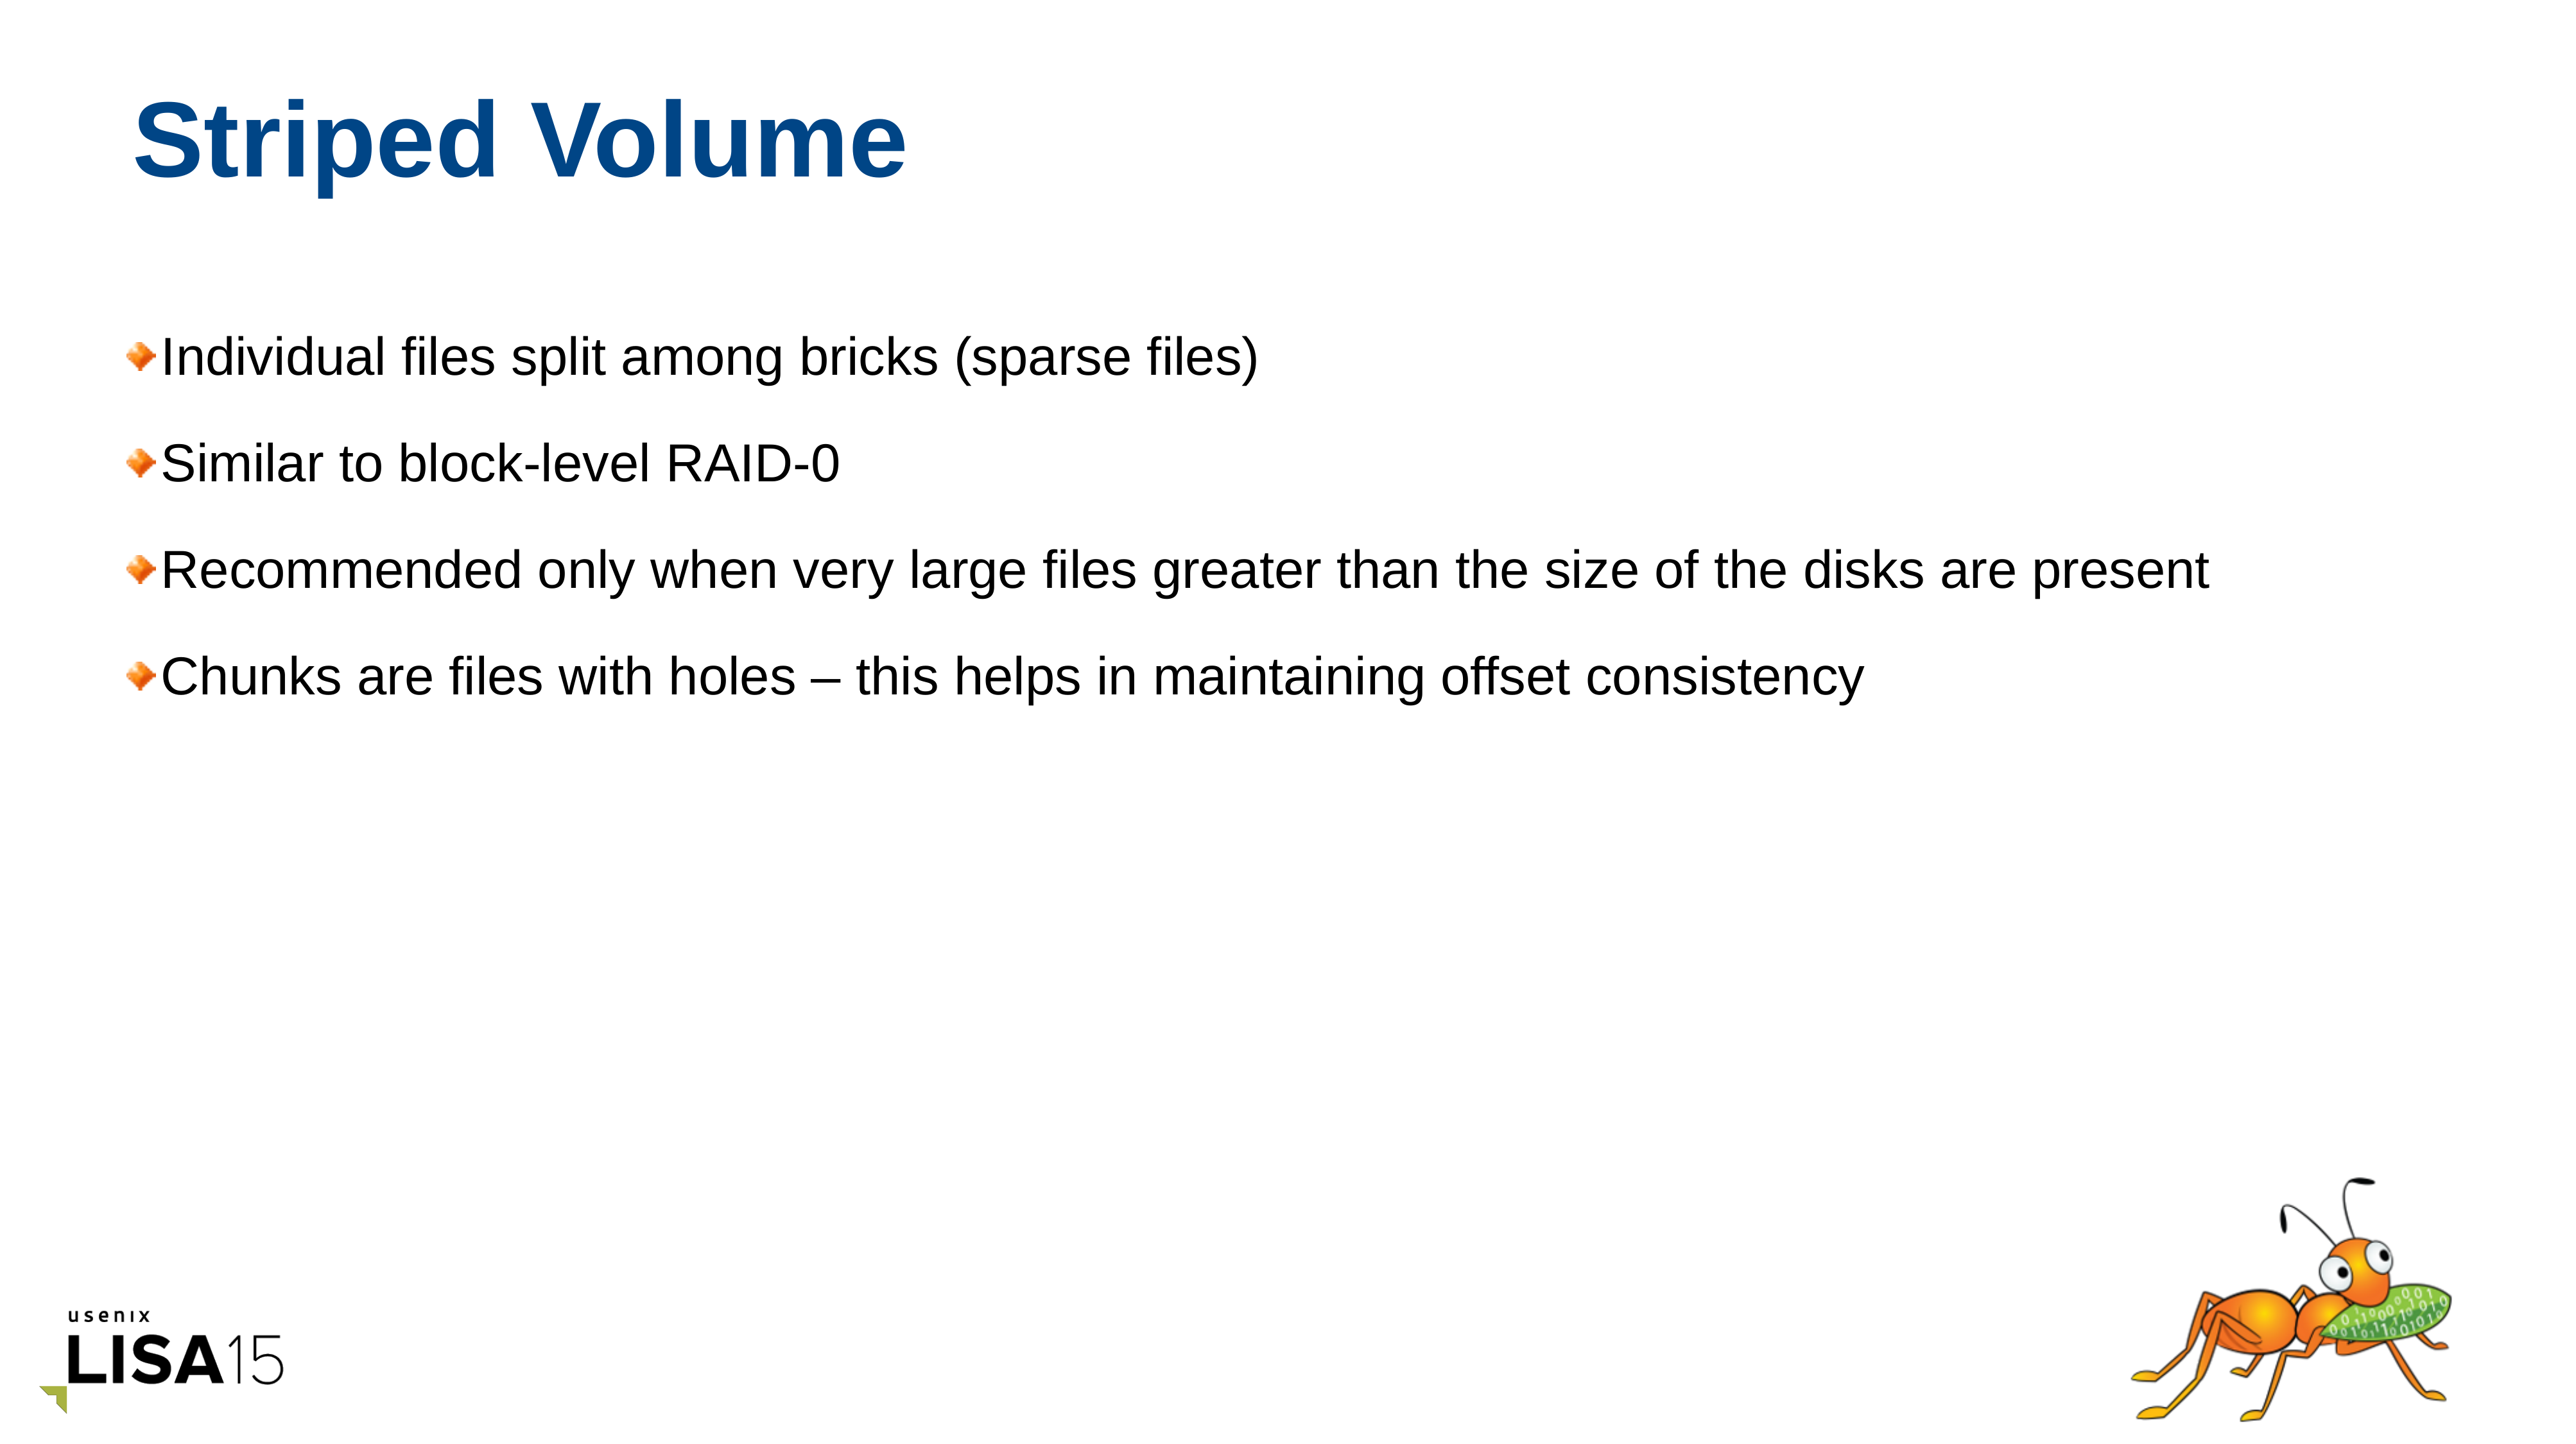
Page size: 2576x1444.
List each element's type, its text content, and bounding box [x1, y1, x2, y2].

title Striped Volume [132, 19, 2446, 261]
list Individual files split among bricks (sparse files) Similar to block-level RAID-0 Recommended only when very large files greater than the size of the disks are present Chunks are files with holes – this helps in maintaining offset consistency [116, 318, 2427, 1271]
picture [2127, 1175, 2456, 1425]
picture [19, 1289, 299, 1427]
